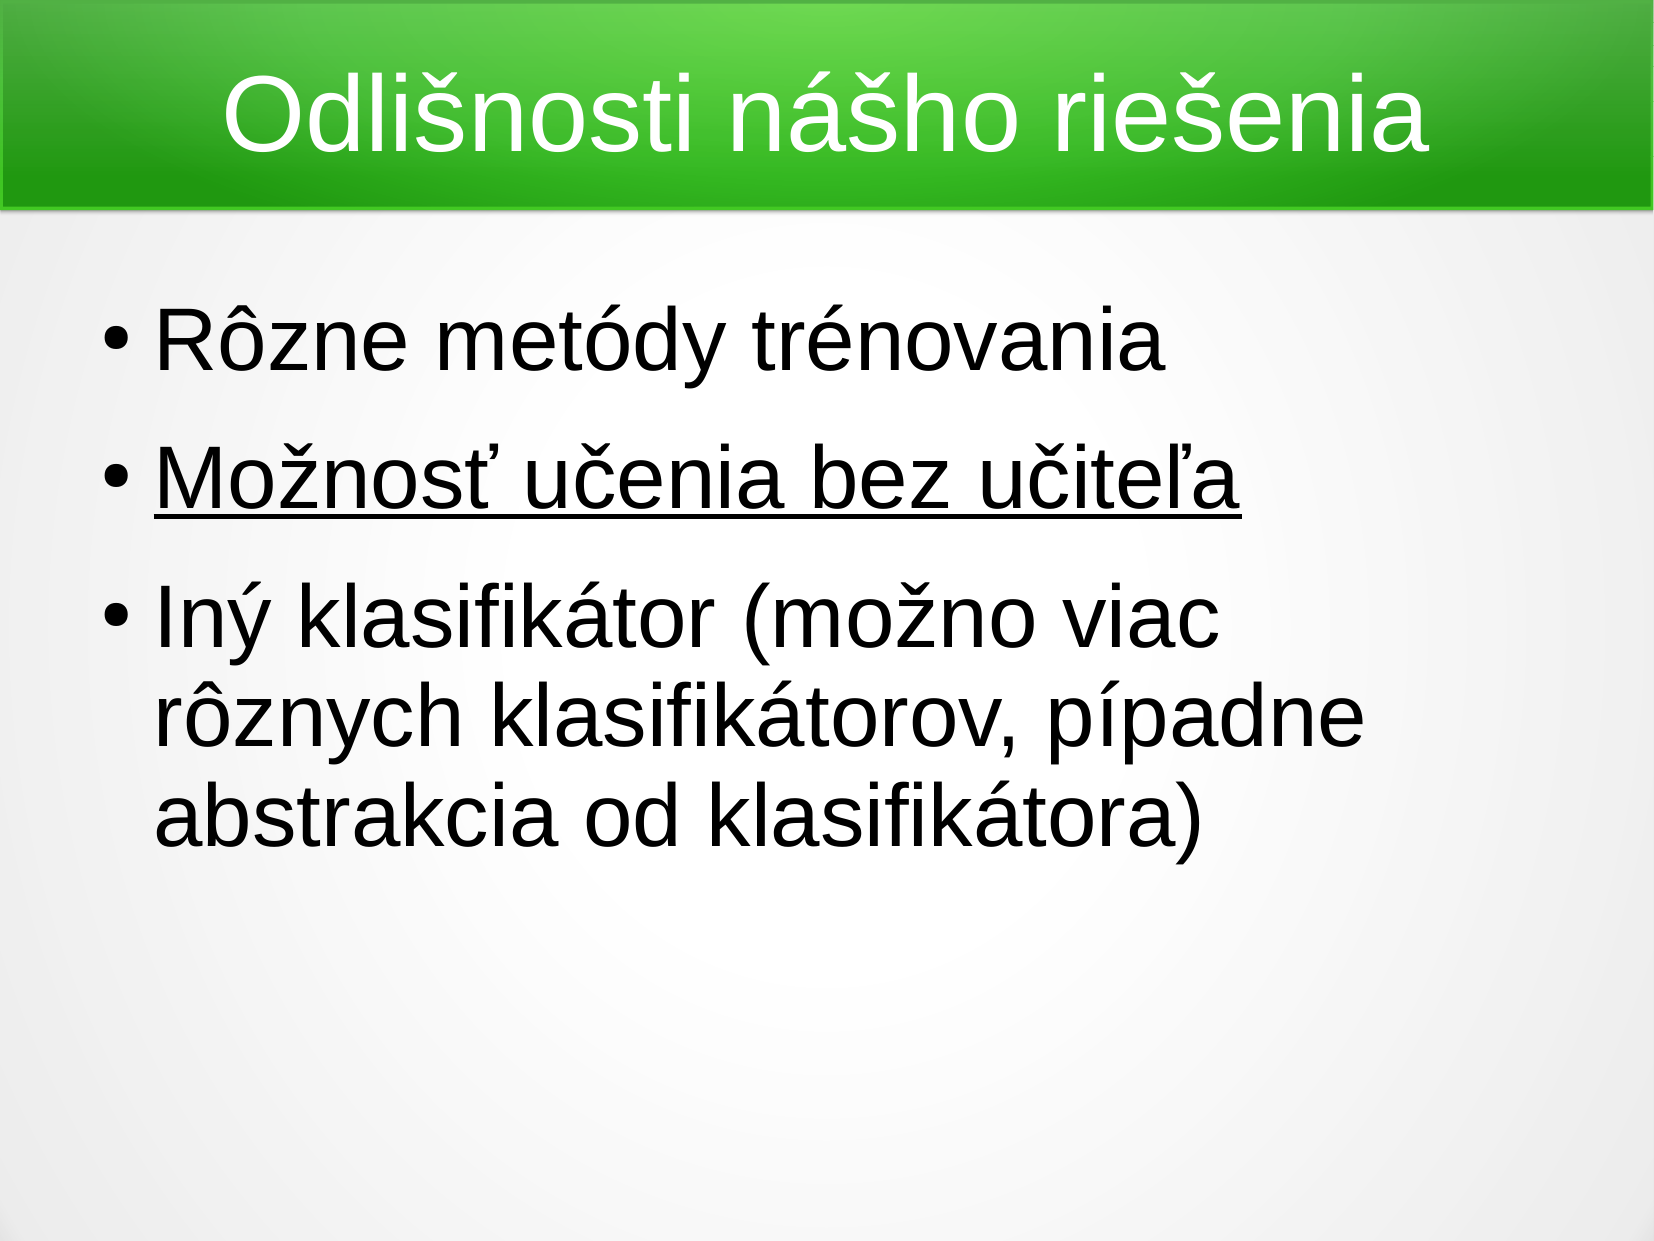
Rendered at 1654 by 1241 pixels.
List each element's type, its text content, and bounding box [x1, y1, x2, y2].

title Odlišnosti nášho riešenia [82, 49, 1571, 179]
list Rôzne metódy trénovania Možnosť učenia bez učiteľa Iný klasifikátor (možno viac rôznych klasifikátorov, pípadne abstrakcia od klasifikátora) [82, 290, 1538, 1010]
